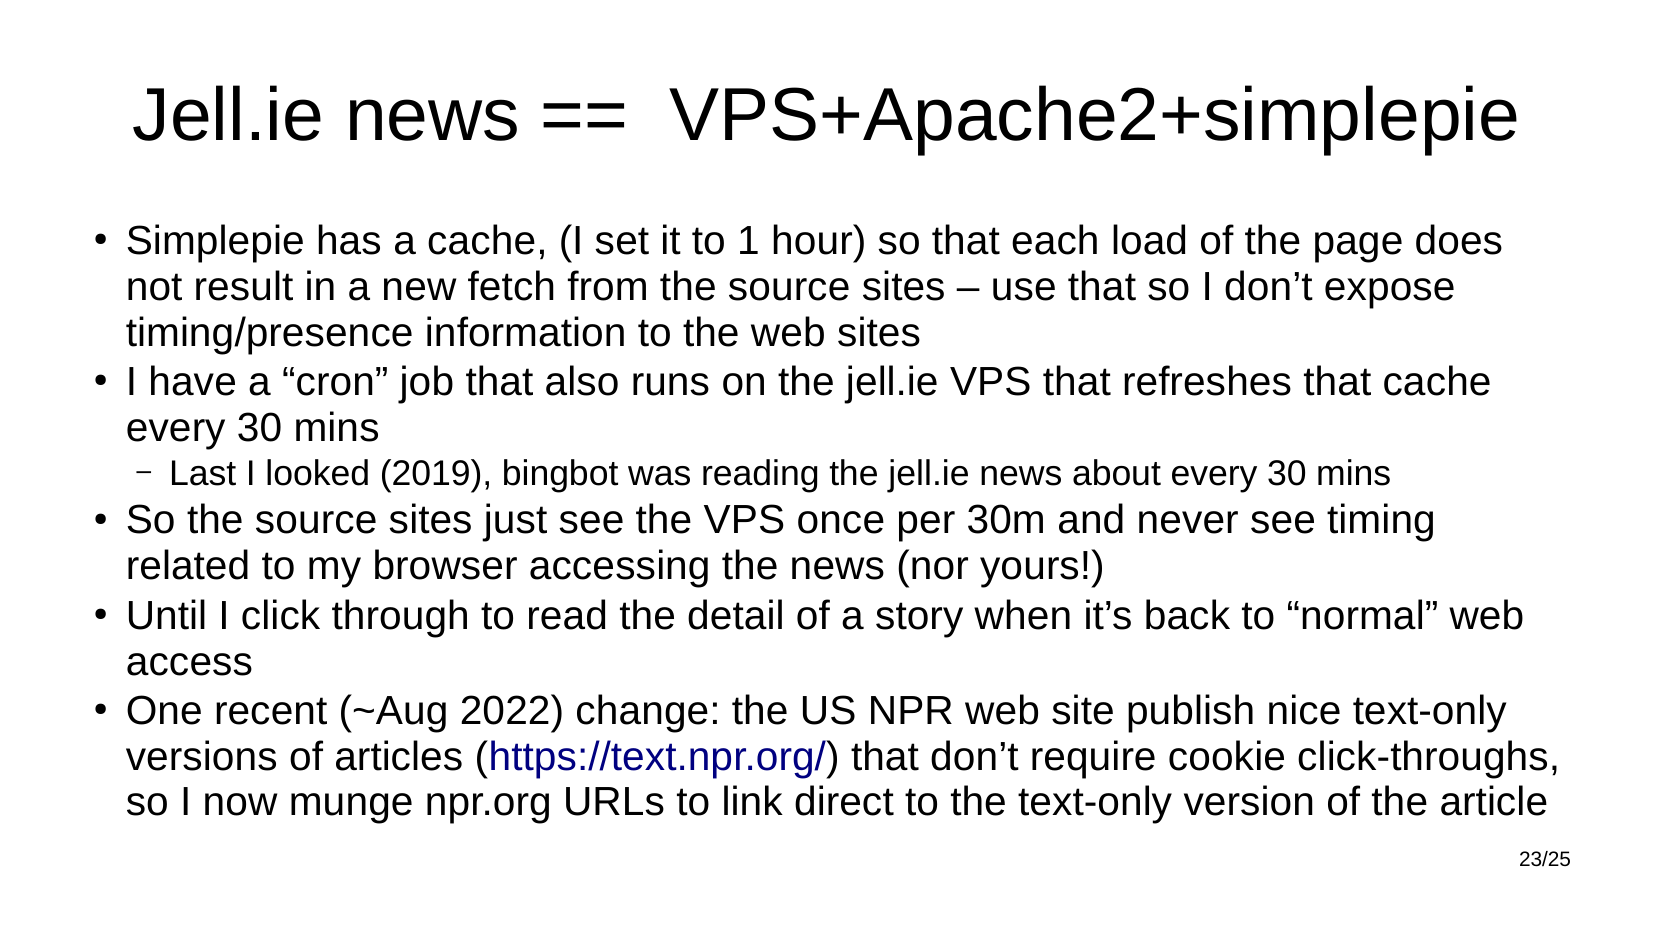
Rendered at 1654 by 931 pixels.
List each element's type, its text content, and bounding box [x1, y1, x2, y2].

list Simplepie has a cache, (I set it to 1 hour) so that each load of the page does not result in a new fetch from the source sites – use that so I don’t expose timing/presence information to the web sites I have a “cron” job that also runs on the jell.ie VPS that refreshes that cache every 30 mins Last I looked (2019), bingbot was reading the jell.ie news about every 30 mins So the source sites just see the VPS once per 30m and never see timing related to my browser accessing the news (nor yours!) Until I click through to read the detail of a story when it’s back to “normal” web access One recent (~Aug 2022) change: the US NPR web site publish nice text-only versions of articles (https://text.npr.org/) that don’t require cookie click-throughs, so I now munge npr.org URLs to link direct to the text-only version of the article [82, 217, 1571, 838]
title Jell.ie news == VPS+Apache2+simplepie [82, 37, 1571, 193]
